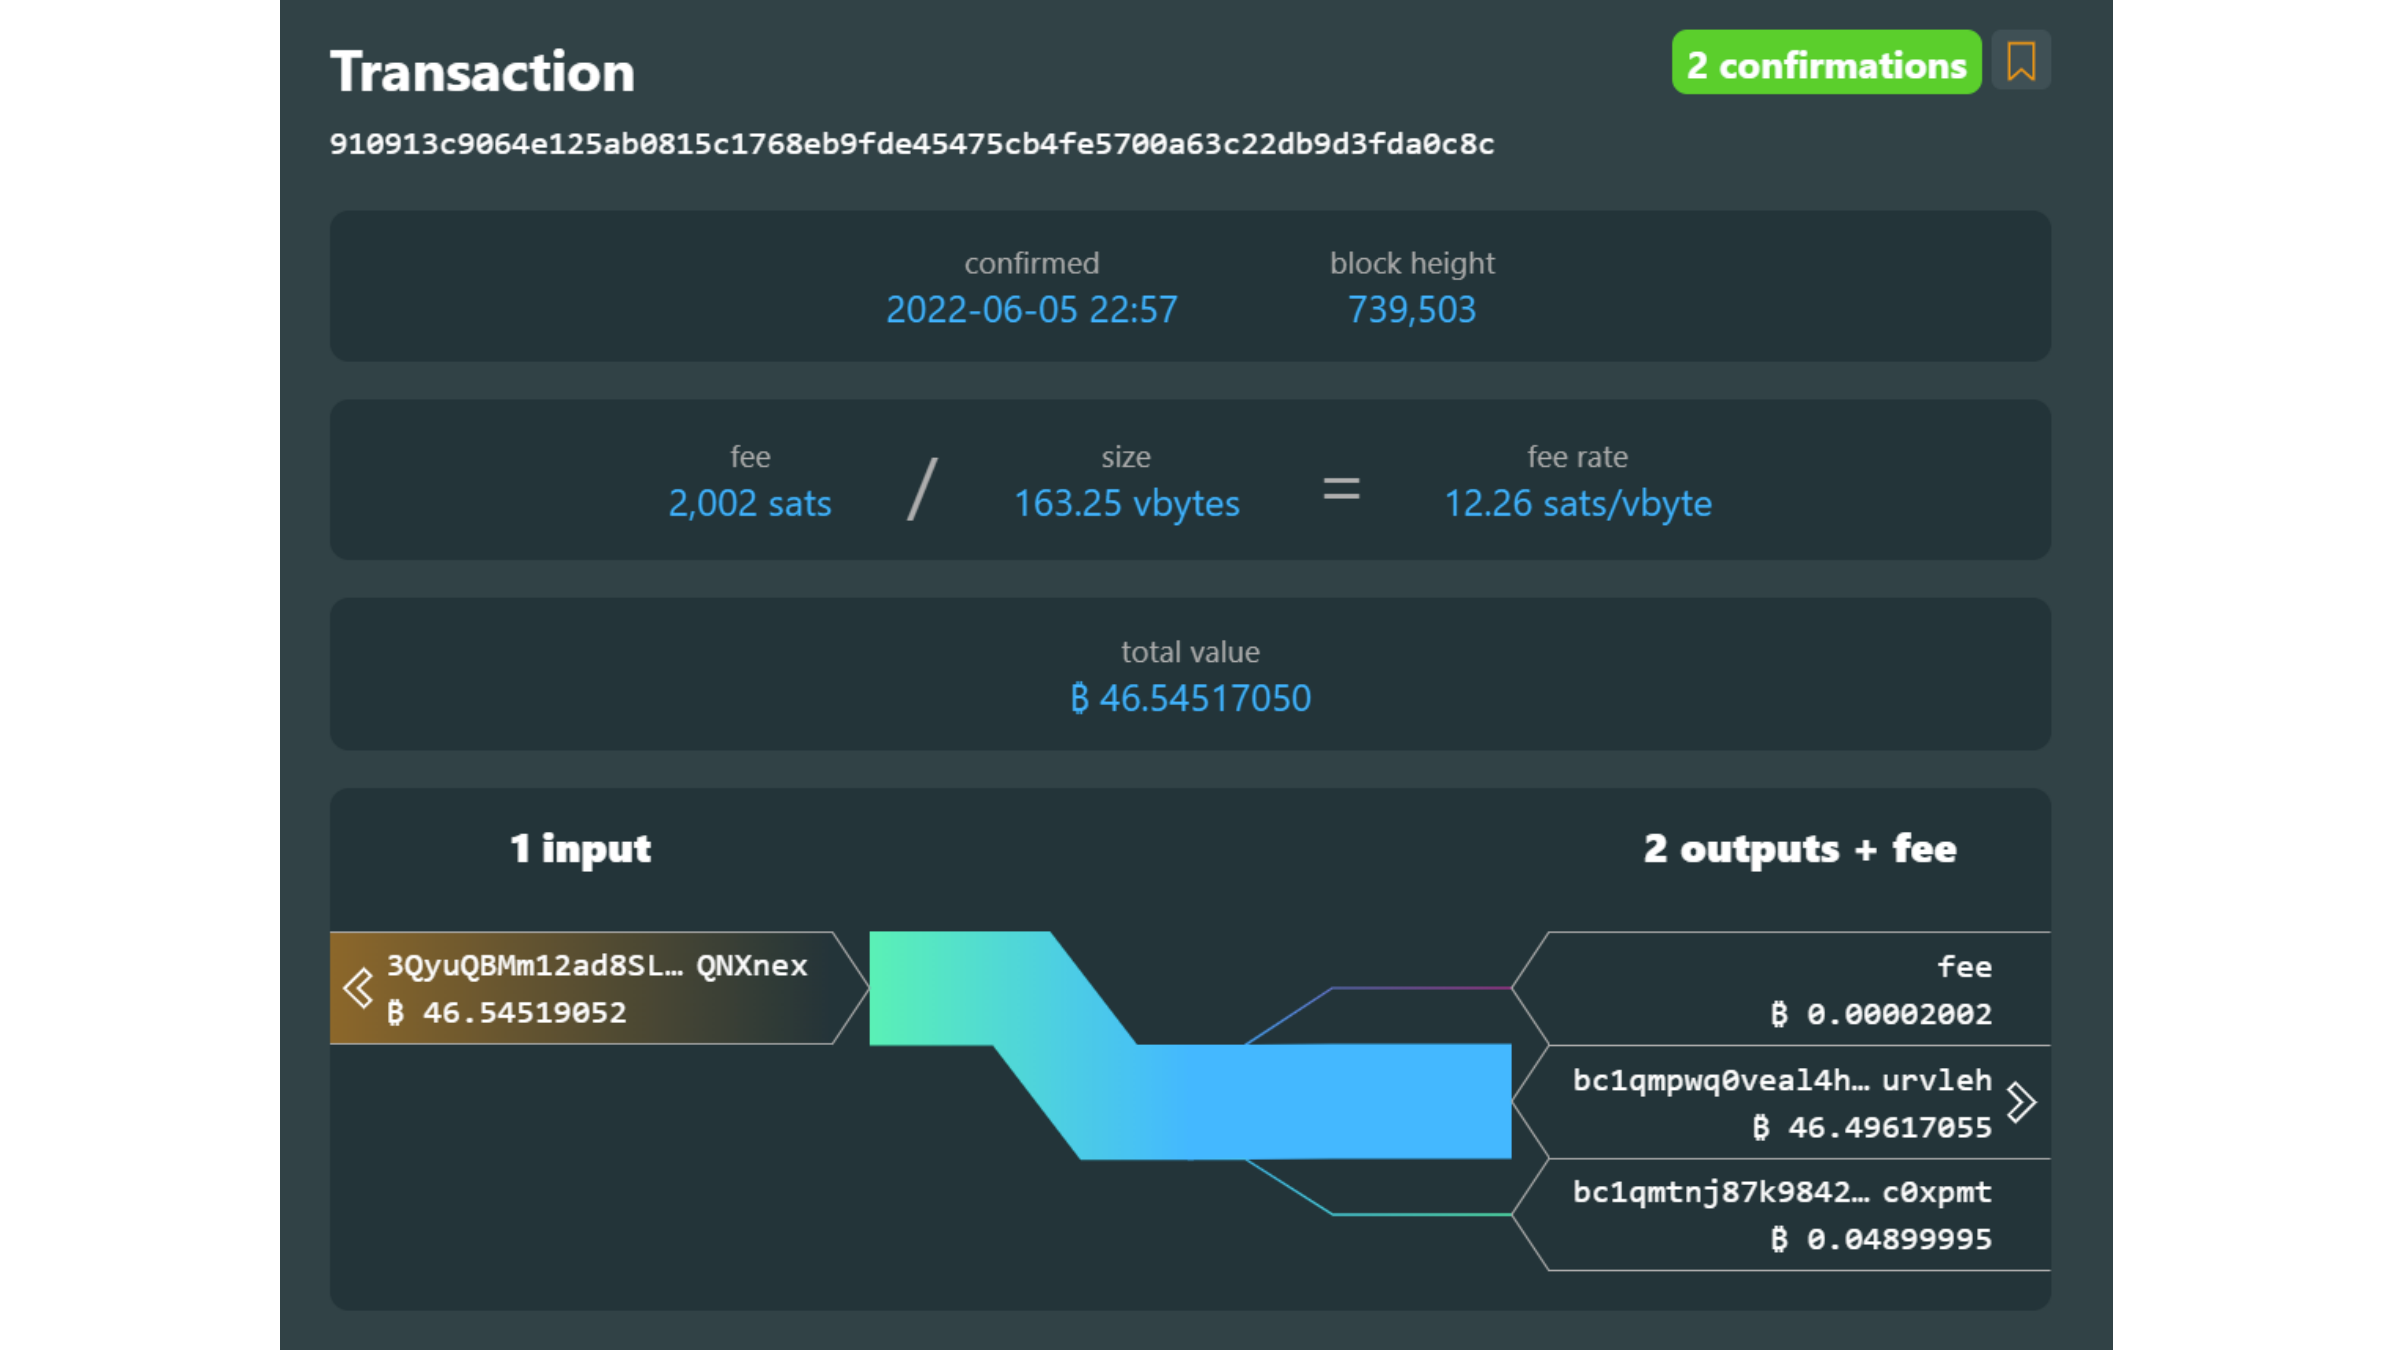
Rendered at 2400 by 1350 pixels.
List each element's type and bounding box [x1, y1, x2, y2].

picture [280, 0, 2113, 1350]
